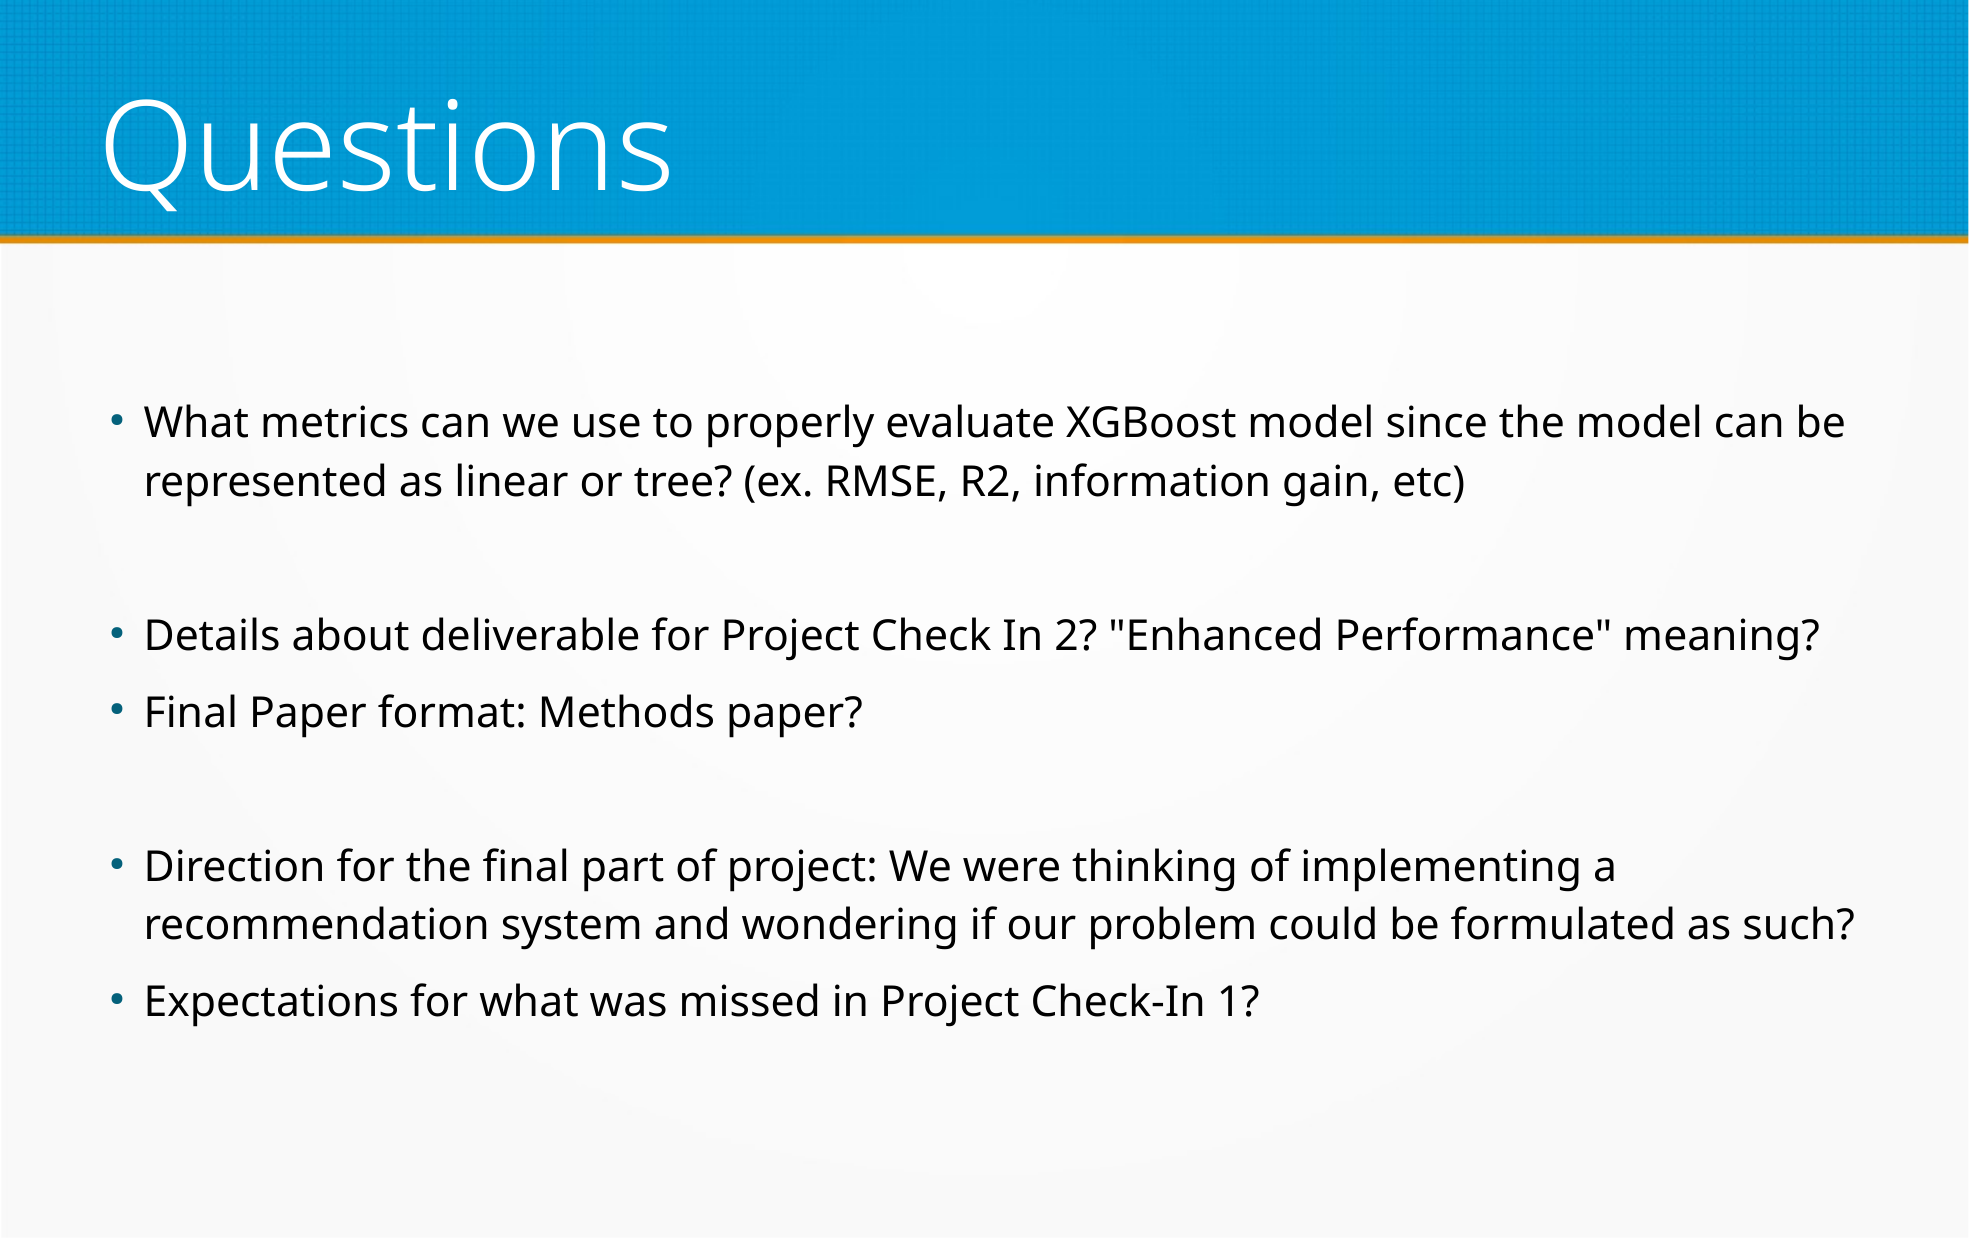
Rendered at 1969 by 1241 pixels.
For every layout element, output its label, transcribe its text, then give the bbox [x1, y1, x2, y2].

picture [0, 233, 1969, 1241]
title Questions [98, 19, 1870, 227]
list What metrics can we use to properly evaluate XGBoost model since the model can be represented as linear or tree? (ex. RMSE, R2, information gain, etc) Details about deliverable for Project Check In 2? "Enhanced Performance" meaning? Final Paper format: Methods paper? Direction for the final part of project: We were thinking of implementing a recommendation system and wondering if our problem could be formulated as such? Expectations for what was missed in Project Check-In 1? [98, 315, 1861, 1081]
